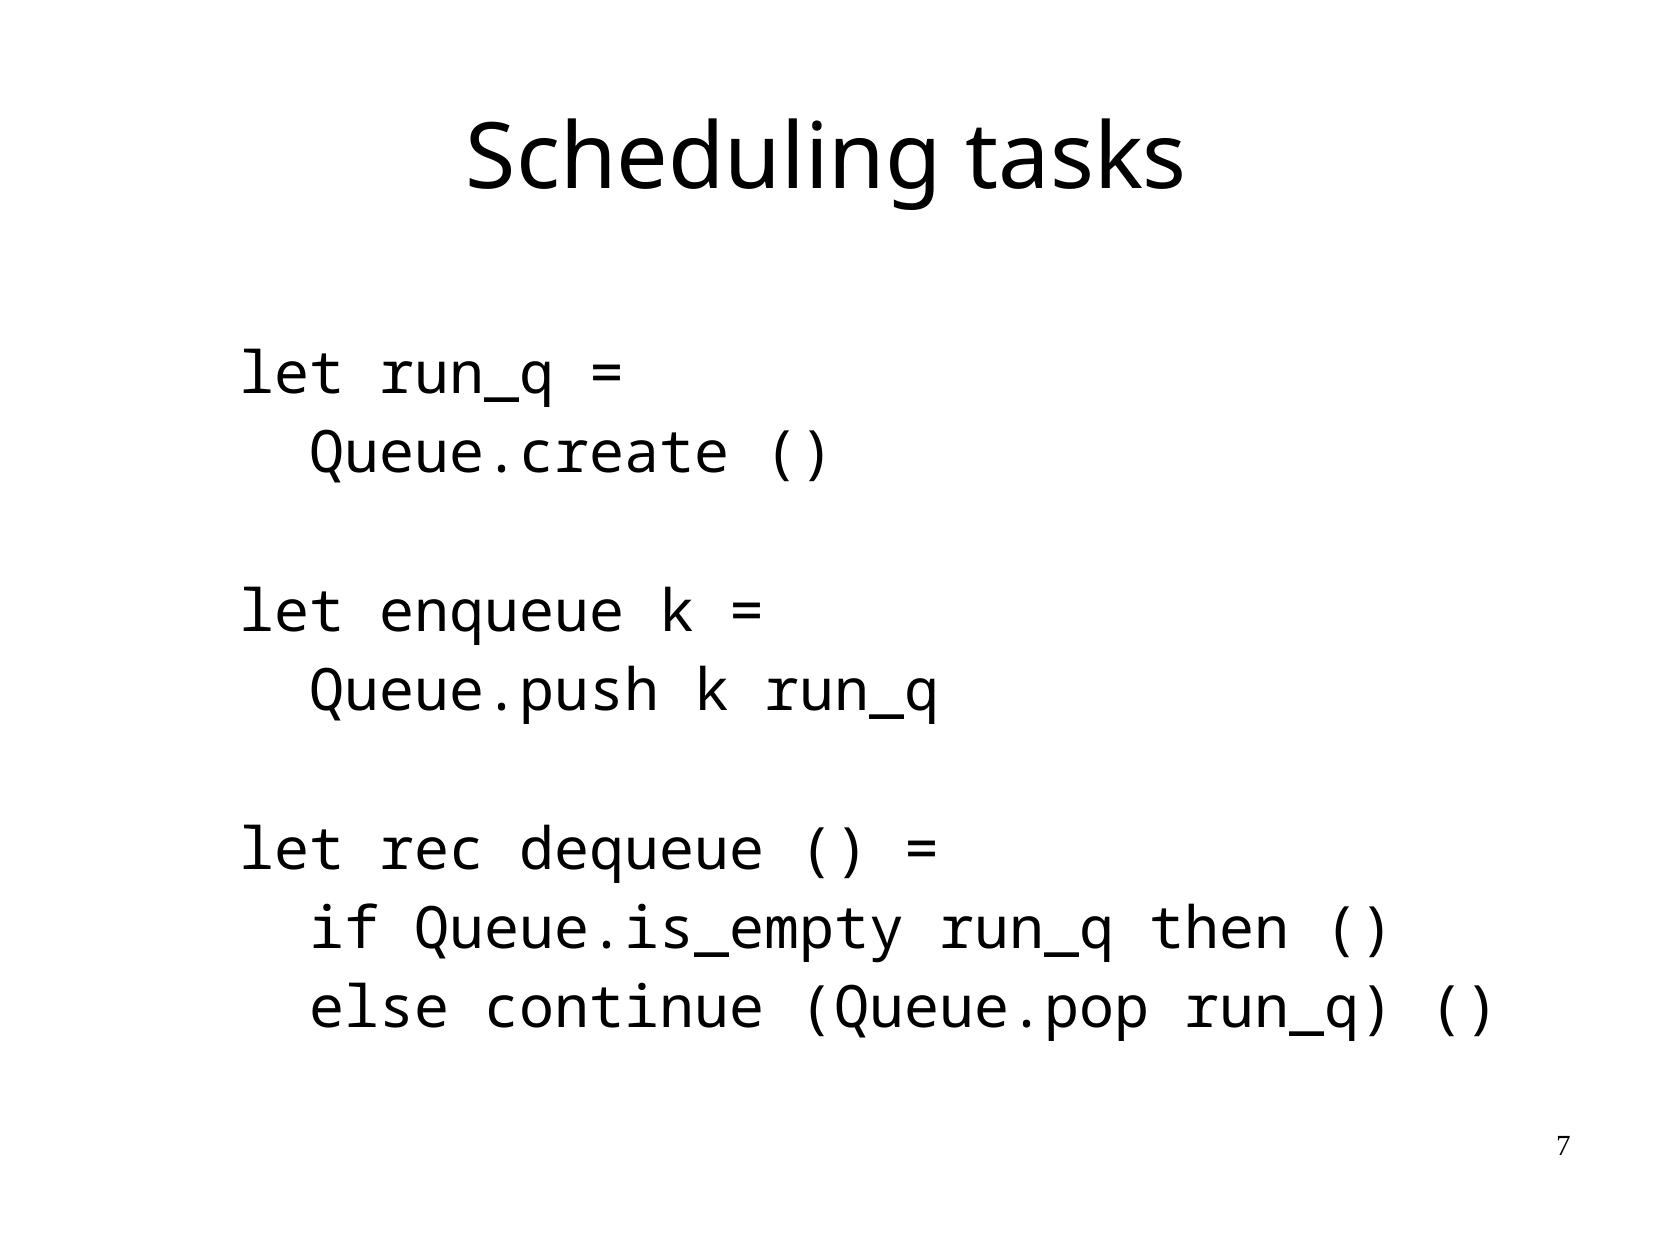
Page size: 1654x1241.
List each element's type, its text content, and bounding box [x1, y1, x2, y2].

text_box let run_q = Queue.create () let enqueue k = Queue.push k run_q let rec dequeue () = if Queue.is_empty run_q then () else continue (Queue.pop run_q) () [224, 244, 1515, 1141]
title Scheduling tasks [82, 49, 1571, 257]
